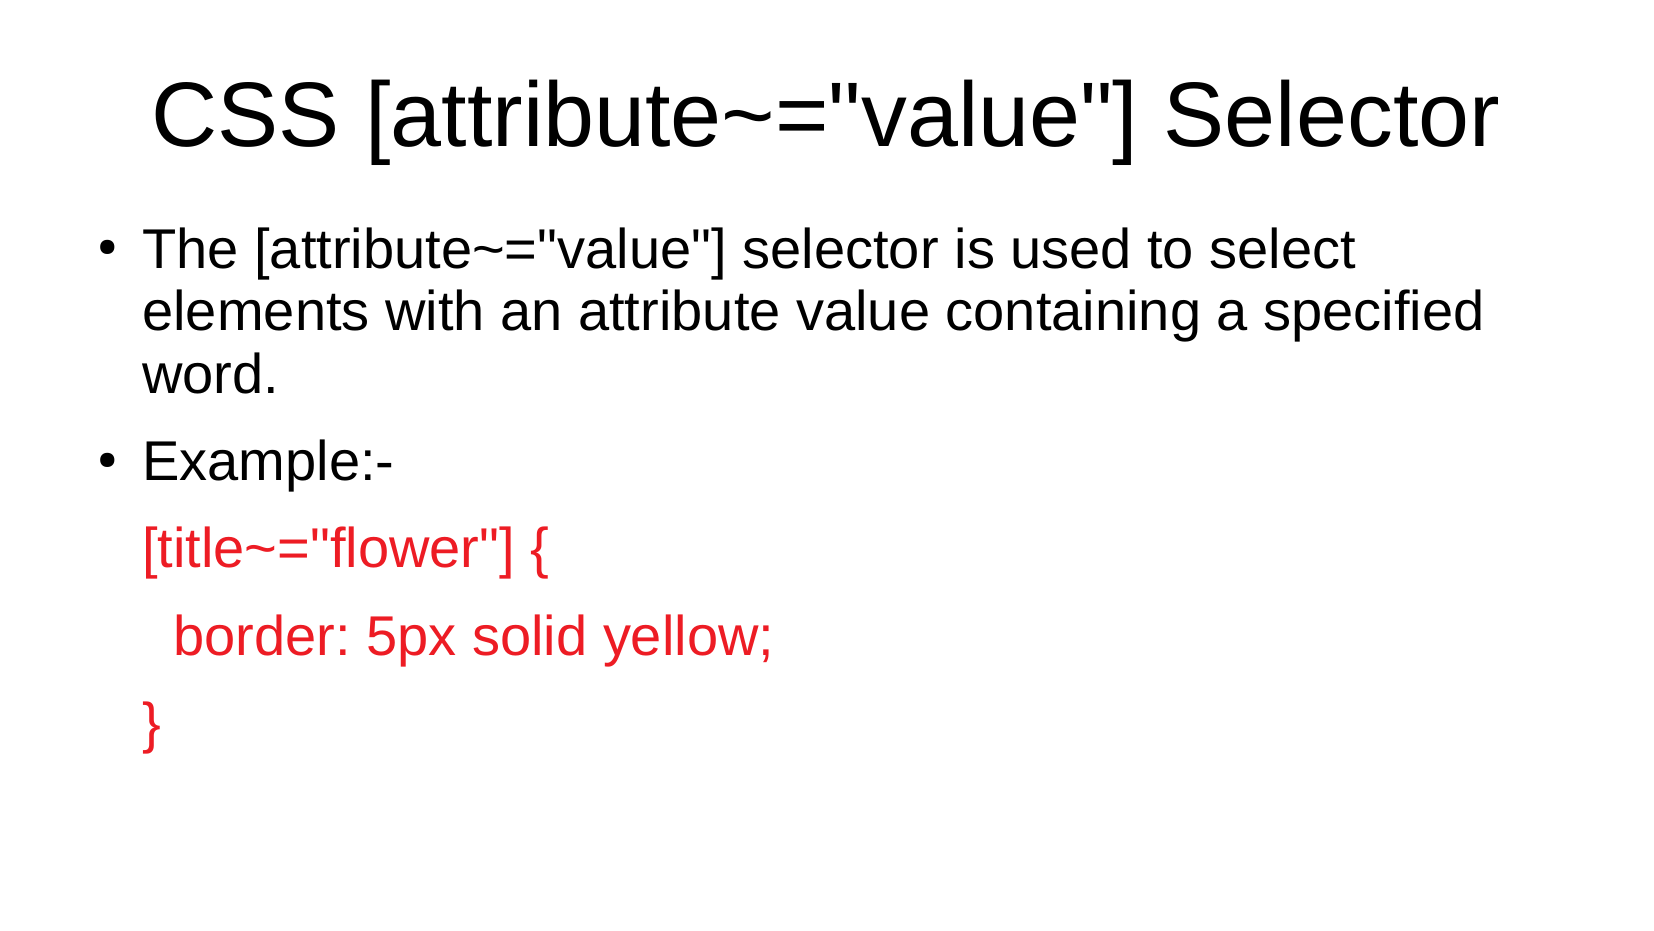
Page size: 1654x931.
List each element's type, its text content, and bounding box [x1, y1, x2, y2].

title CSS [attribute~="value"] Selector [82, 37, 1571, 193]
list The [attribute~="value"] selector is used to select elements with an attribute value containing a specified word. Example:- [title~="flower"] { border: 5px solid yellow; } [82, 217, 1571, 758]
